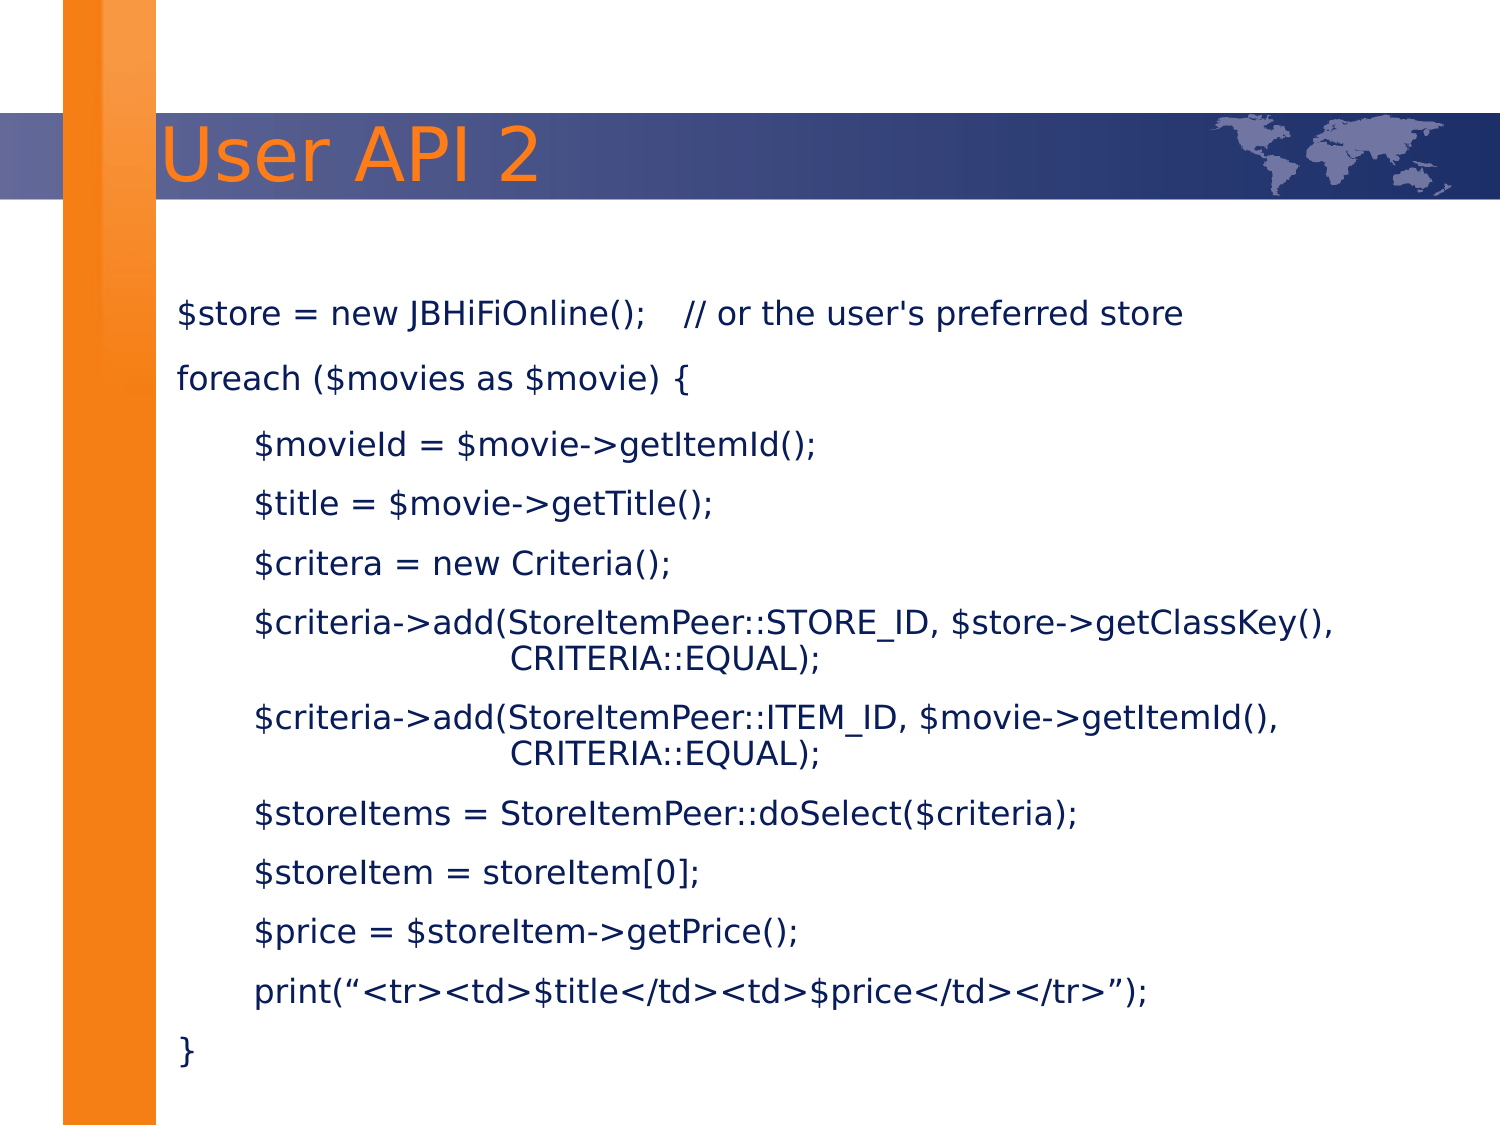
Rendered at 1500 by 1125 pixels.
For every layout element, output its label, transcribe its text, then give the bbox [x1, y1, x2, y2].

picture [0, 0, 1500, 1125]
title User API 2 [159, 113, 1473, 201]
list $store = new JBHiFiOnline(); // or the user's preferred store foreach ($movies as $movie) { $movieId = $movie->getItemId(); $title = $movie->getTitle(); $critera = new Criteria(); $criteria->add(StoreItemPeer::STORE_ID, $store->getClassKey(), CRITERIA::EQUAL); $criteria->add(StoreItemPeer::ITEM_ID, $movie->getItemId(), CRITERIA::EQUAL); $storeItems = StoreItemPeer::doSelect($criteria); $storeItem = storeItem[0]; $price = $storeItem->getPrice(); print(“<tr><td>$title</td><td>$price</td></tr>”); } [159, 234, 1471, 1125]
